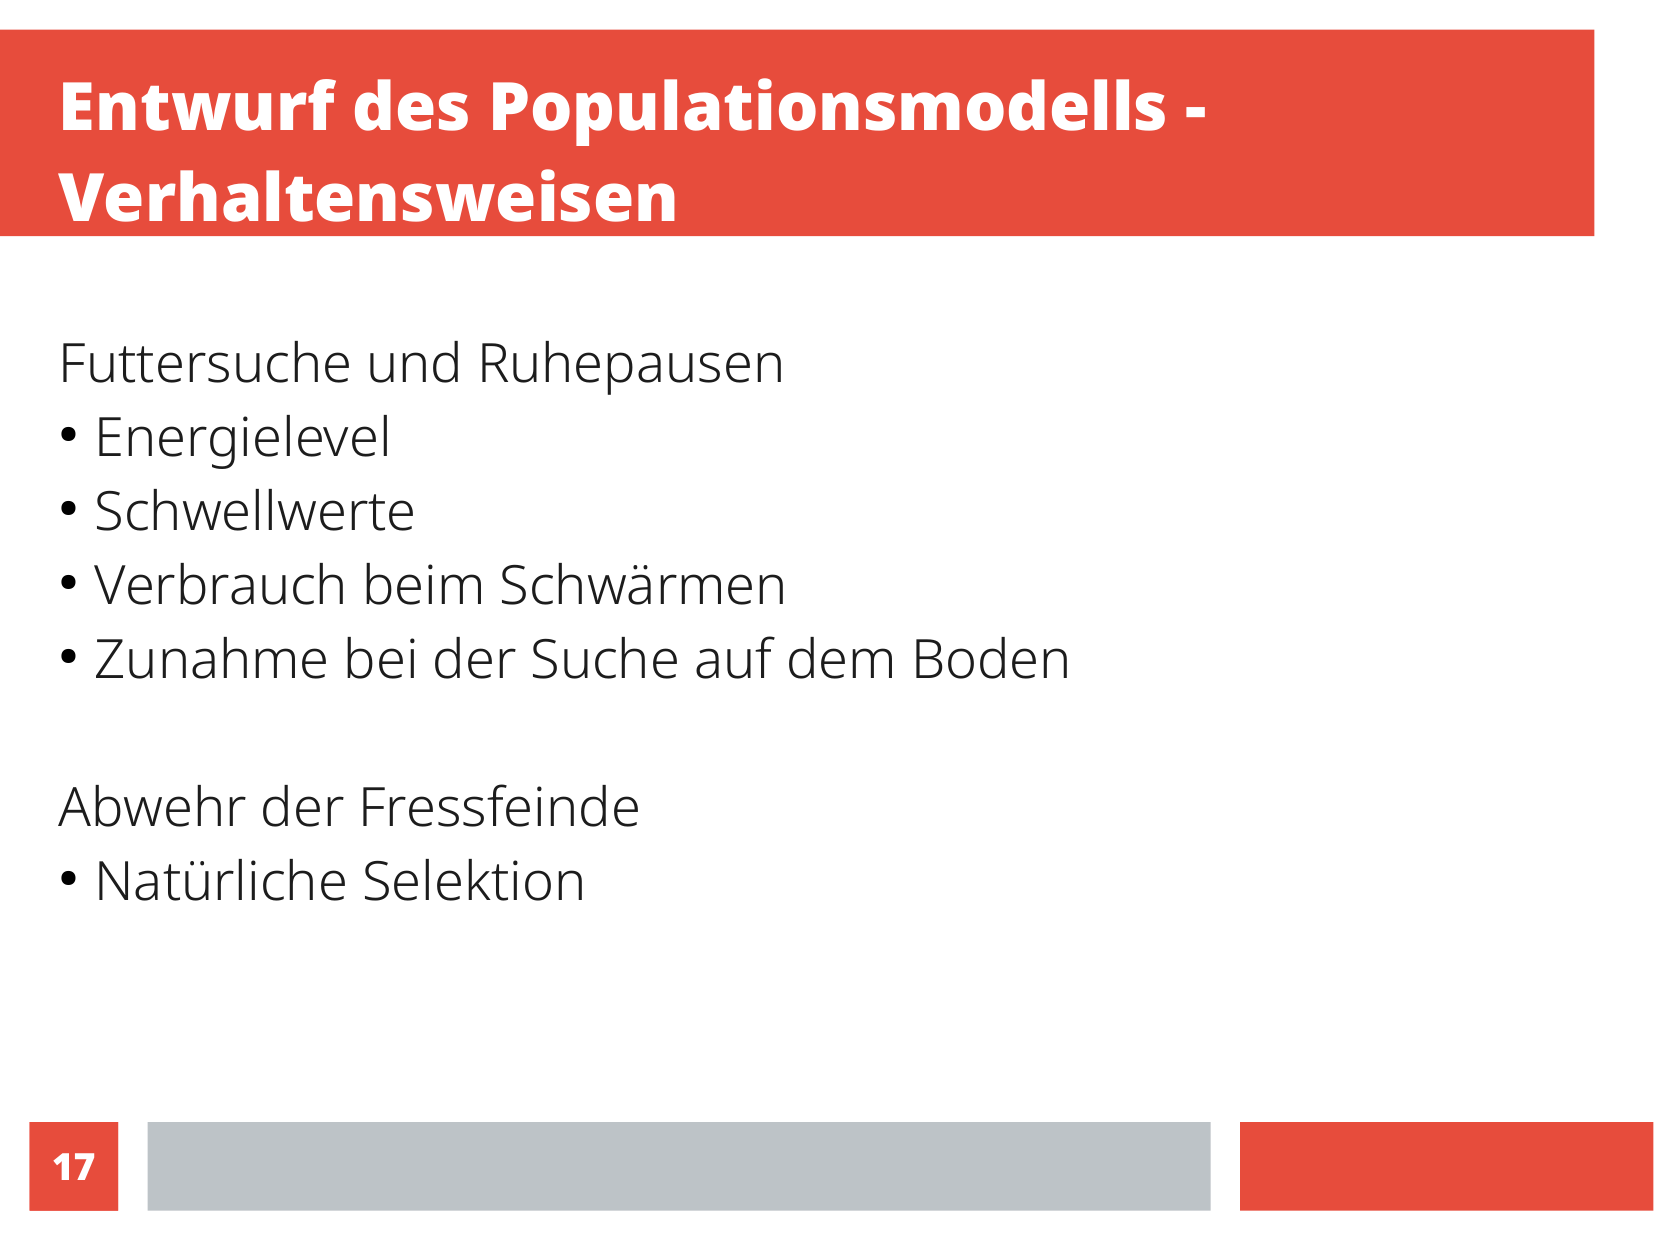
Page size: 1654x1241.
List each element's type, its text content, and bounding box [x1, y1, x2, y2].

subtitle Futtersuche und Ruhepausen Energielevel Schwellwerte Verbrauch beim Schwärmen Zunahme bei der Suche auf dem Boden Abwehr der Fressfeinde Natürliche Selektion [59, 324, 1565, 1093]
title Entwurf des Populationsmodells - Verhaltensweisen [59, 59, 1595, 207]
